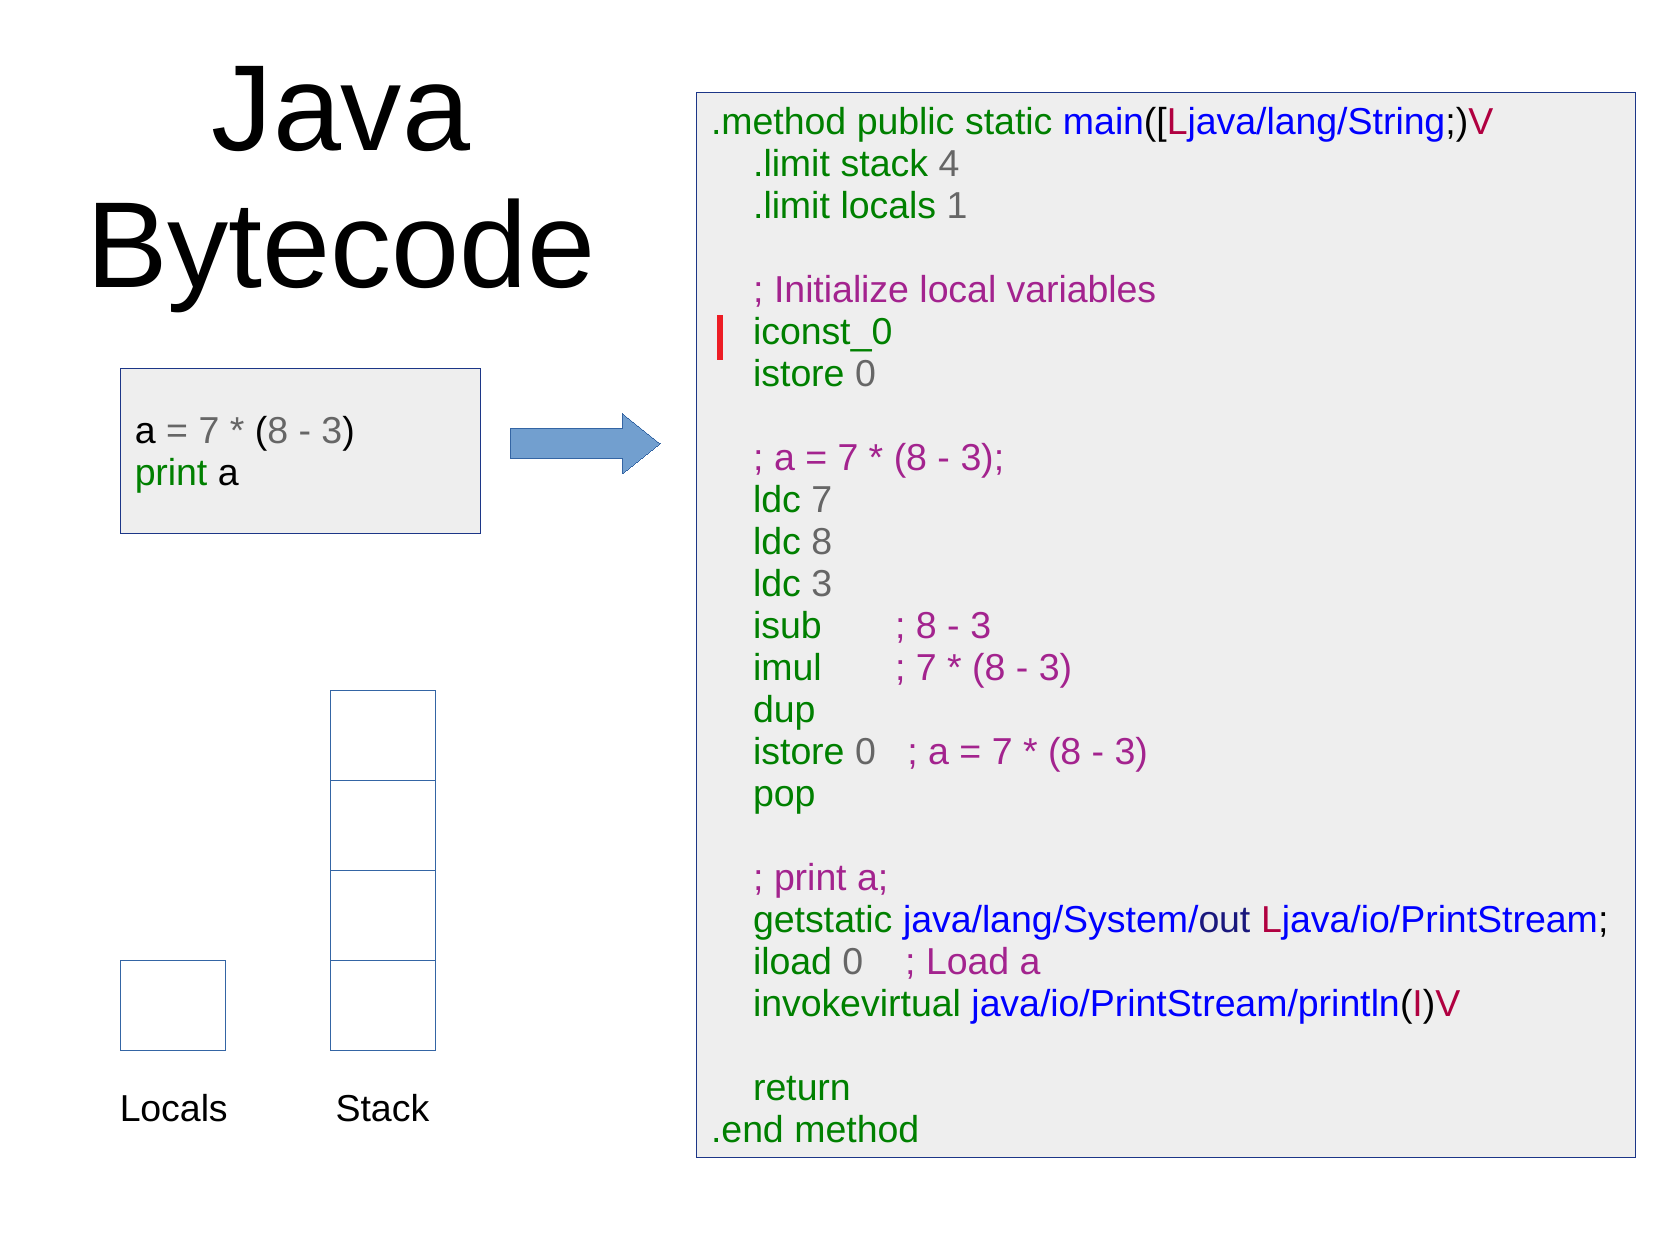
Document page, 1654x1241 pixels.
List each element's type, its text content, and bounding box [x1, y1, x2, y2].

text_box Stack [320, 1080, 471, 1137]
text_box a = 7 * (8 - 3) print a [120, 368, 481, 534]
text_box [330, 690, 436, 1051]
text_box .method public static main([Ljava/lang/String;)V .limit stack 4 .limit locals 1 ; Initialize local variables iconst_0 istore 0 ; a = 7 * (8 - 3); ldc 7 ldc 8 ldc 3 isub ; 8 - 3 imul ; 7 * (8 - 3) dup istore 0 ; a = 7 * (8 - 3) pop ; print a; getstatic java/lang/System/out Ljava/io/PrintStream; iload 0 ; Load a invokevirtual java/io/PrintStream/println(I)V return .end method [696, 92, 1636, 1158]
title Java Bytecode [0, 39, 683, 314]
text_box [510, 413, 661, 474]
text_box Locals [105, 1080, 256, 1137]
text_box [120, 960, 226, 1051]
